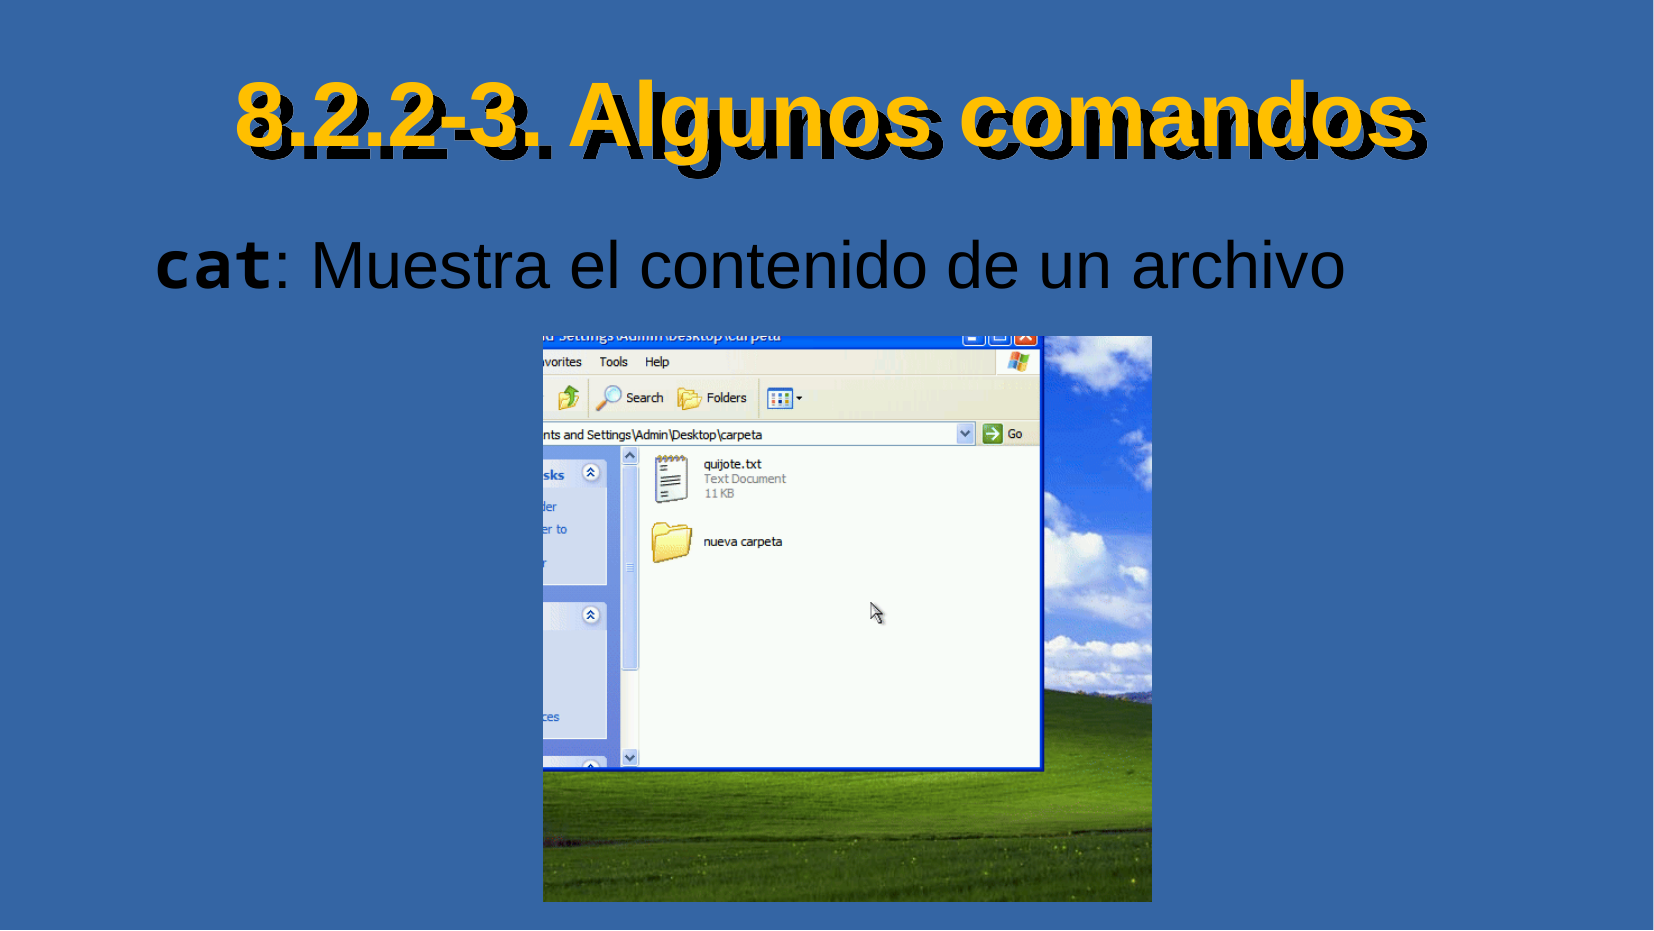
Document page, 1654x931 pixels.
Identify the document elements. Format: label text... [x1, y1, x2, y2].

list cat: Muestra el contenido de un archivo [82, 217, 1571, 758]
picture [543, 336, 1152, 902]
title 8.2.2-3. Algunos comandos [82, 37, 1571, 193]
